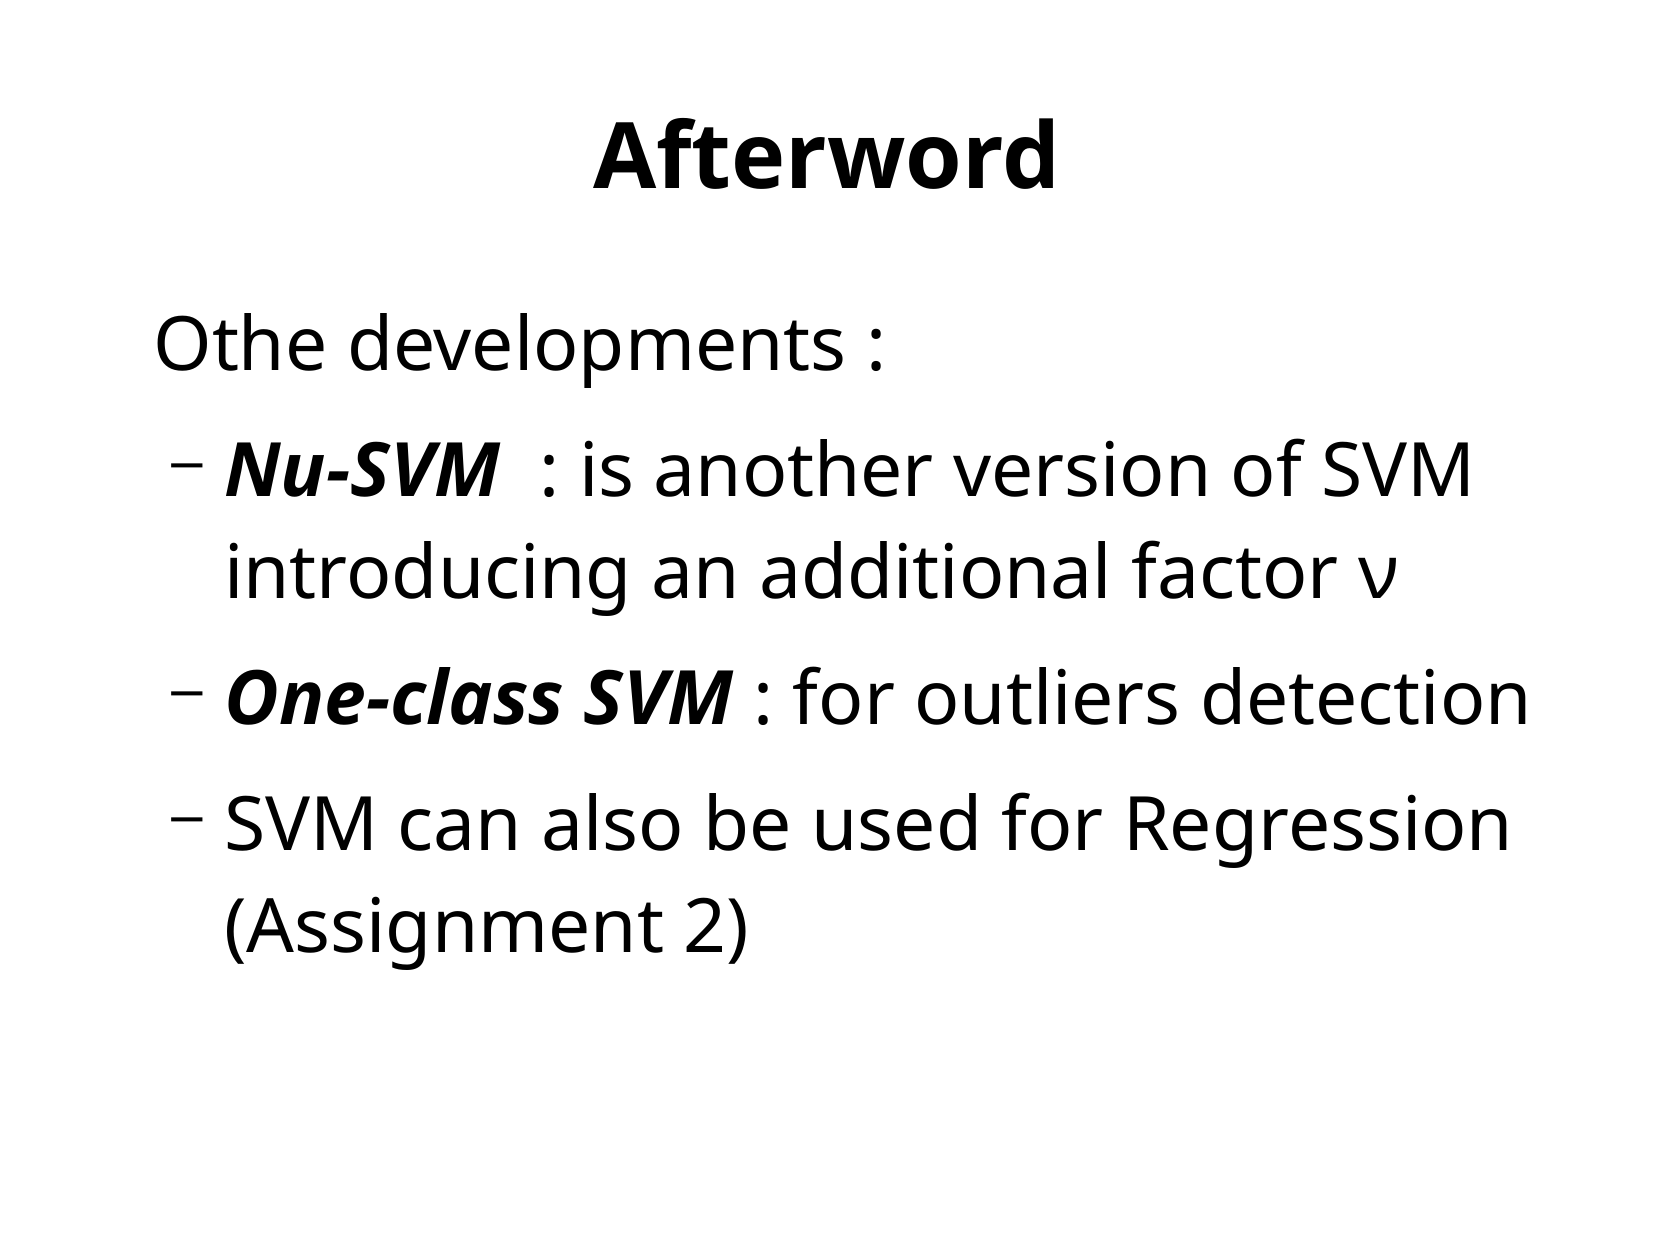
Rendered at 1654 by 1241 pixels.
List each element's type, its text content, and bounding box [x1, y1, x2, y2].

title Afterword [82, 49, 1571, 257]
list Othe developments : Nu-SVM : is another version of SVM introducing an additional factor ν One-class SVM : for outliers detection SVM can also be used for Regression (Assignment 2) [82, 290, 1571, 1010]
